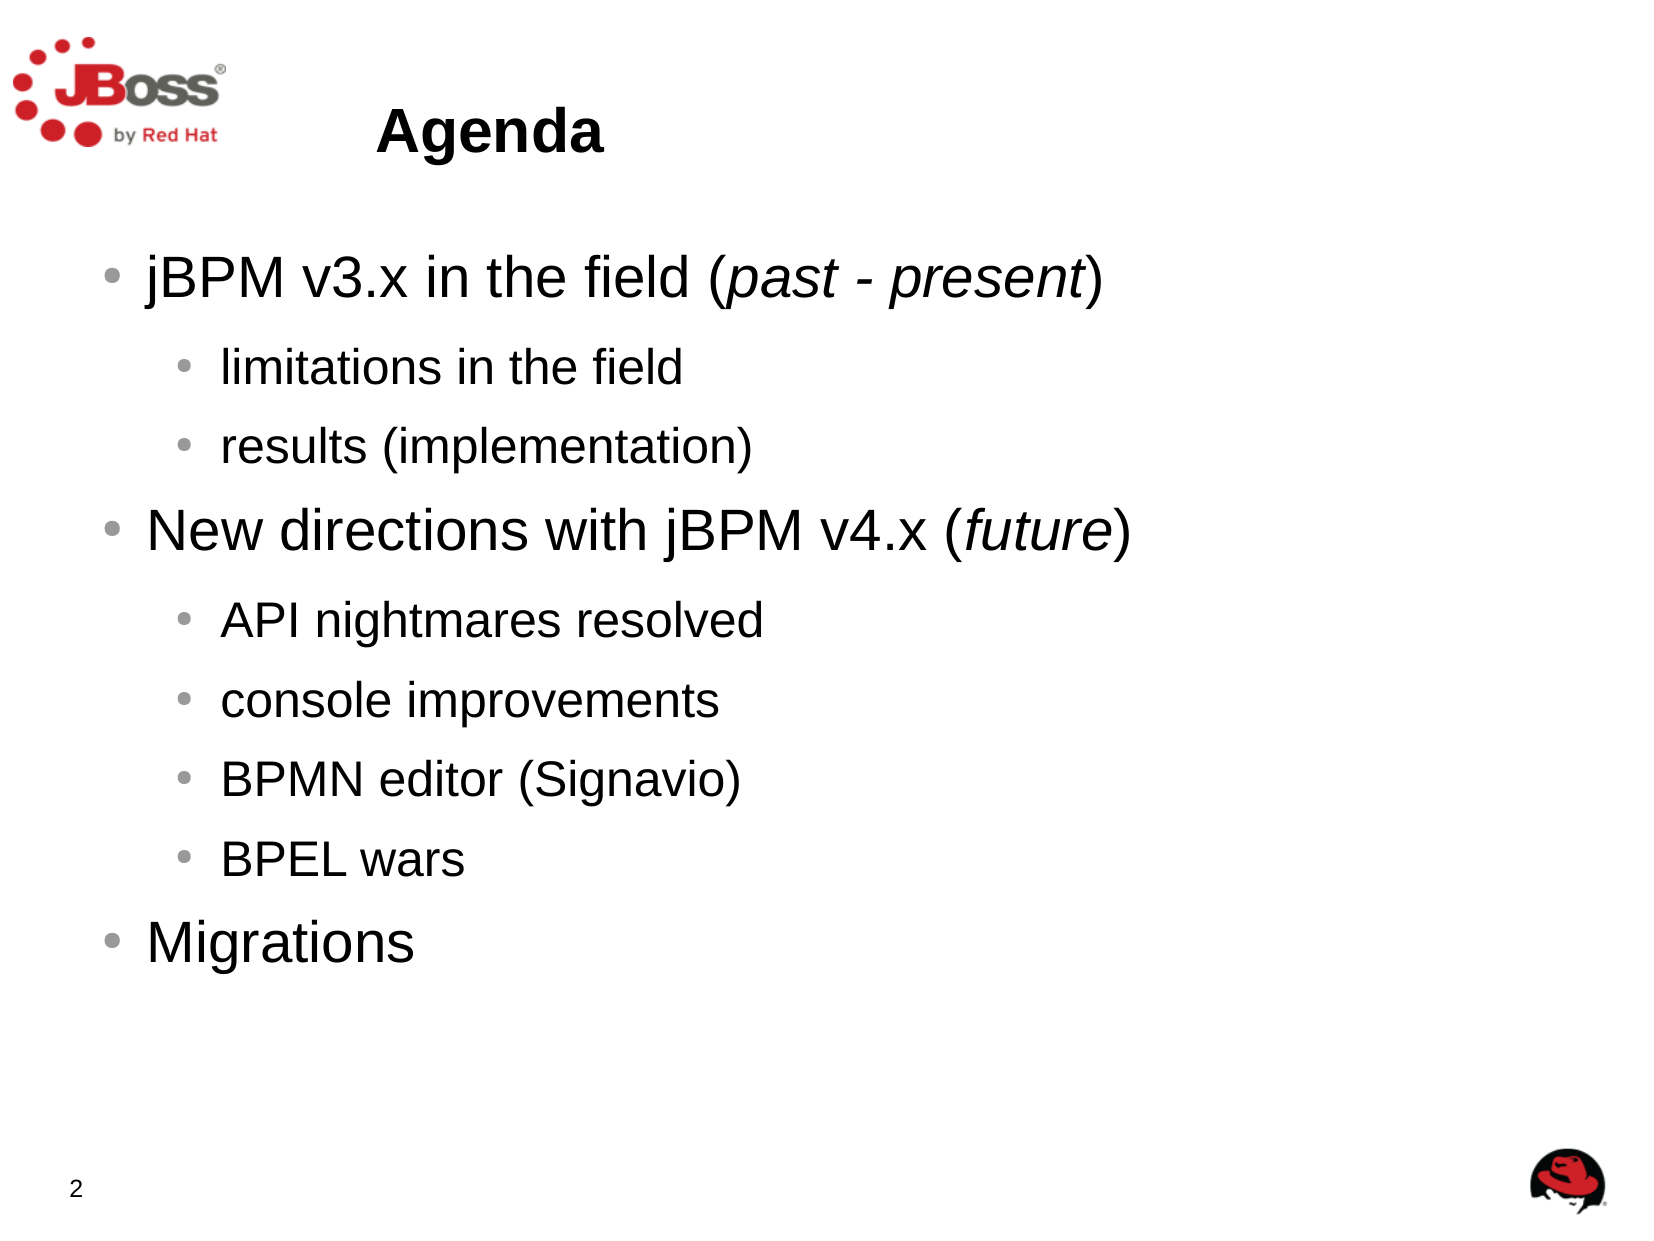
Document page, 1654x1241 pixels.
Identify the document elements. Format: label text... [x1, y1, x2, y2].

title Agenda [375, 37, 1654, 226]
picture [1529, 1146, 1613, 1224]
list jBPM v3.x in the field (past - present) limitations in the field results (implementation) New directions with jBPM v4.x (future) API nightmares resolved console improvements BPMN editor (Signavio) BPEL wars Migrations [86, 244, 1576, 1039]
picture [13, 37, 226, 147]
